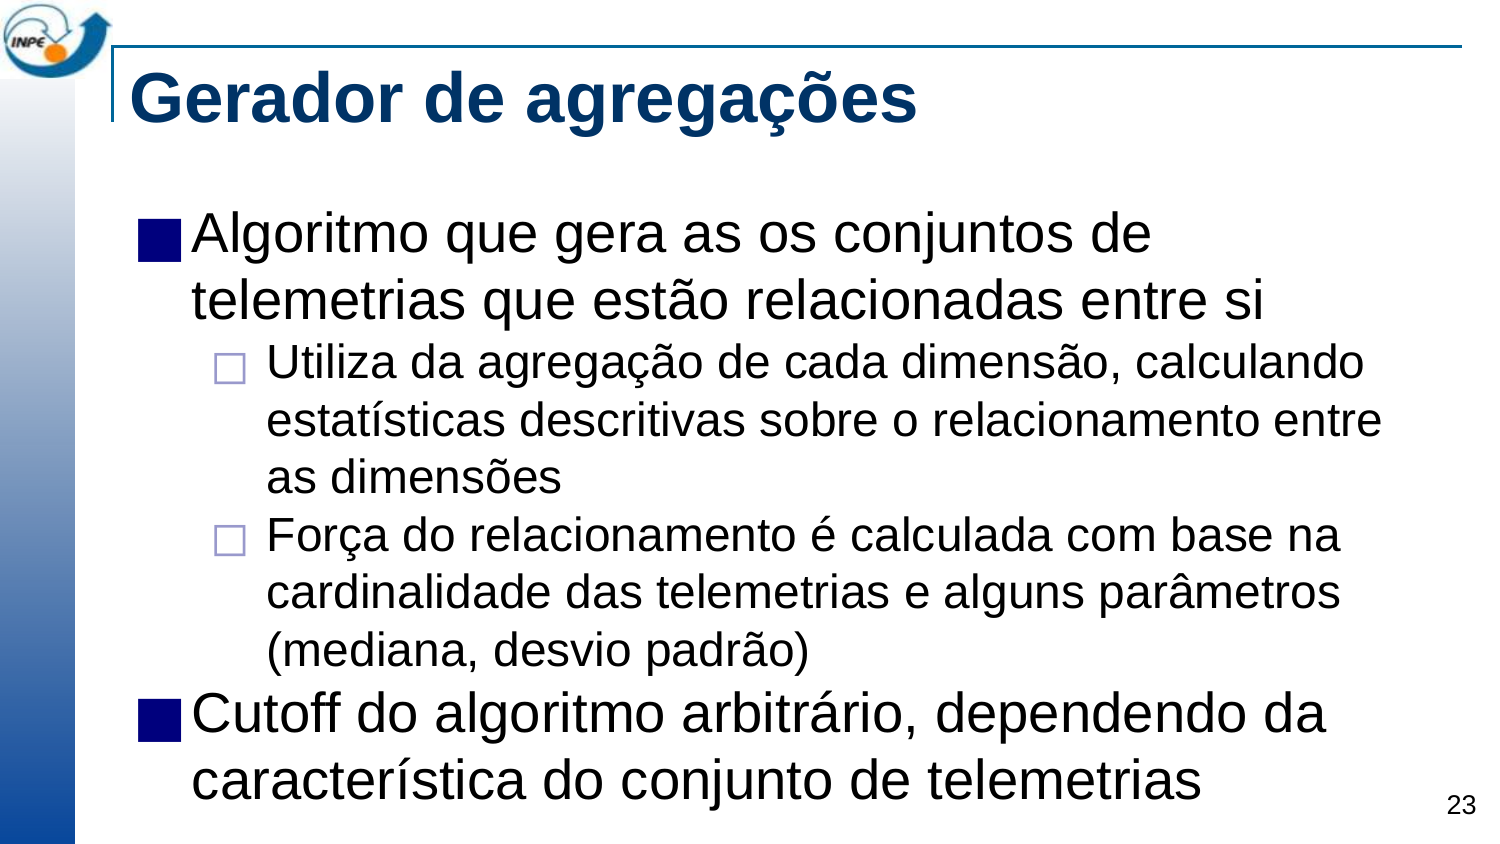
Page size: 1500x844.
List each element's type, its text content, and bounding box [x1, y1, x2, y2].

picture [0, 0, 113, 79]
slide_number <number> [1403, 779, 1494, 844]
list Algoritmo que gera as os conjuntos de telemetrias que estão relacionadas entre si Utiliza da agregação de cada dimensão, calculando estatísticas descritivas sobre o relacionamento entre as dimensões Força do relacionamento é calculada com base na cardinalidade das telemetrias e alguns parâmetros (mediana, desvio padrão) Cutoff do algoritmo arbitrário, dependendo da característica do conjunto de telemetrias [99, 187, 1450, 769]
title Gerador de agregações [112, 46, 1450, 141]
